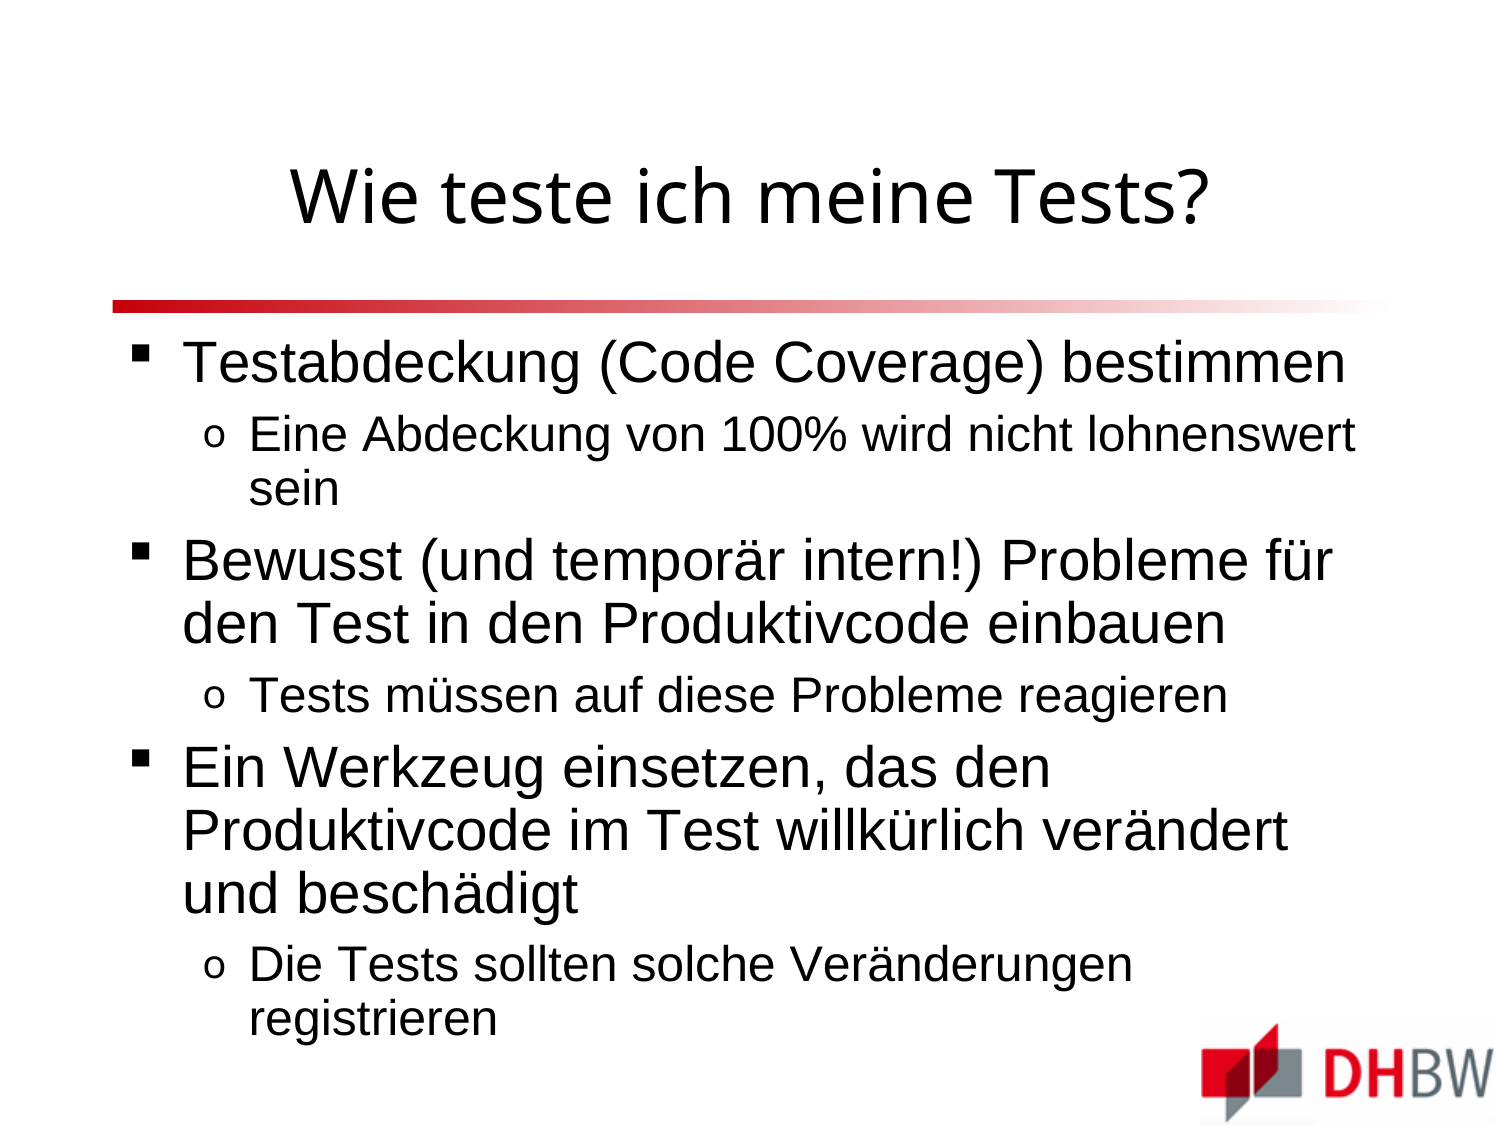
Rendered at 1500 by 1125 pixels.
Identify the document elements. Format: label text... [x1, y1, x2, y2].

title Wie teste ich meine Tests? [112, 99, 1388, 288]
list Testabdeckung (Code Coverage) bestimmen Eine Abdeckung von 100% wird nicht lohnenswert sein Bewusst (und temporär intern!) Probleme für den Test in den Produktivcode einbauen Tests müssen auf diese Probleme reagieren Ein Werkzeug einsetzen, das den Produktivcode im Test willkürlich verändert und beschädigt Die Tests sollten solche Veränderungen registrieren [112, 324, 1388, 1055]
picture [1200, 1021, 1495, 1125]
